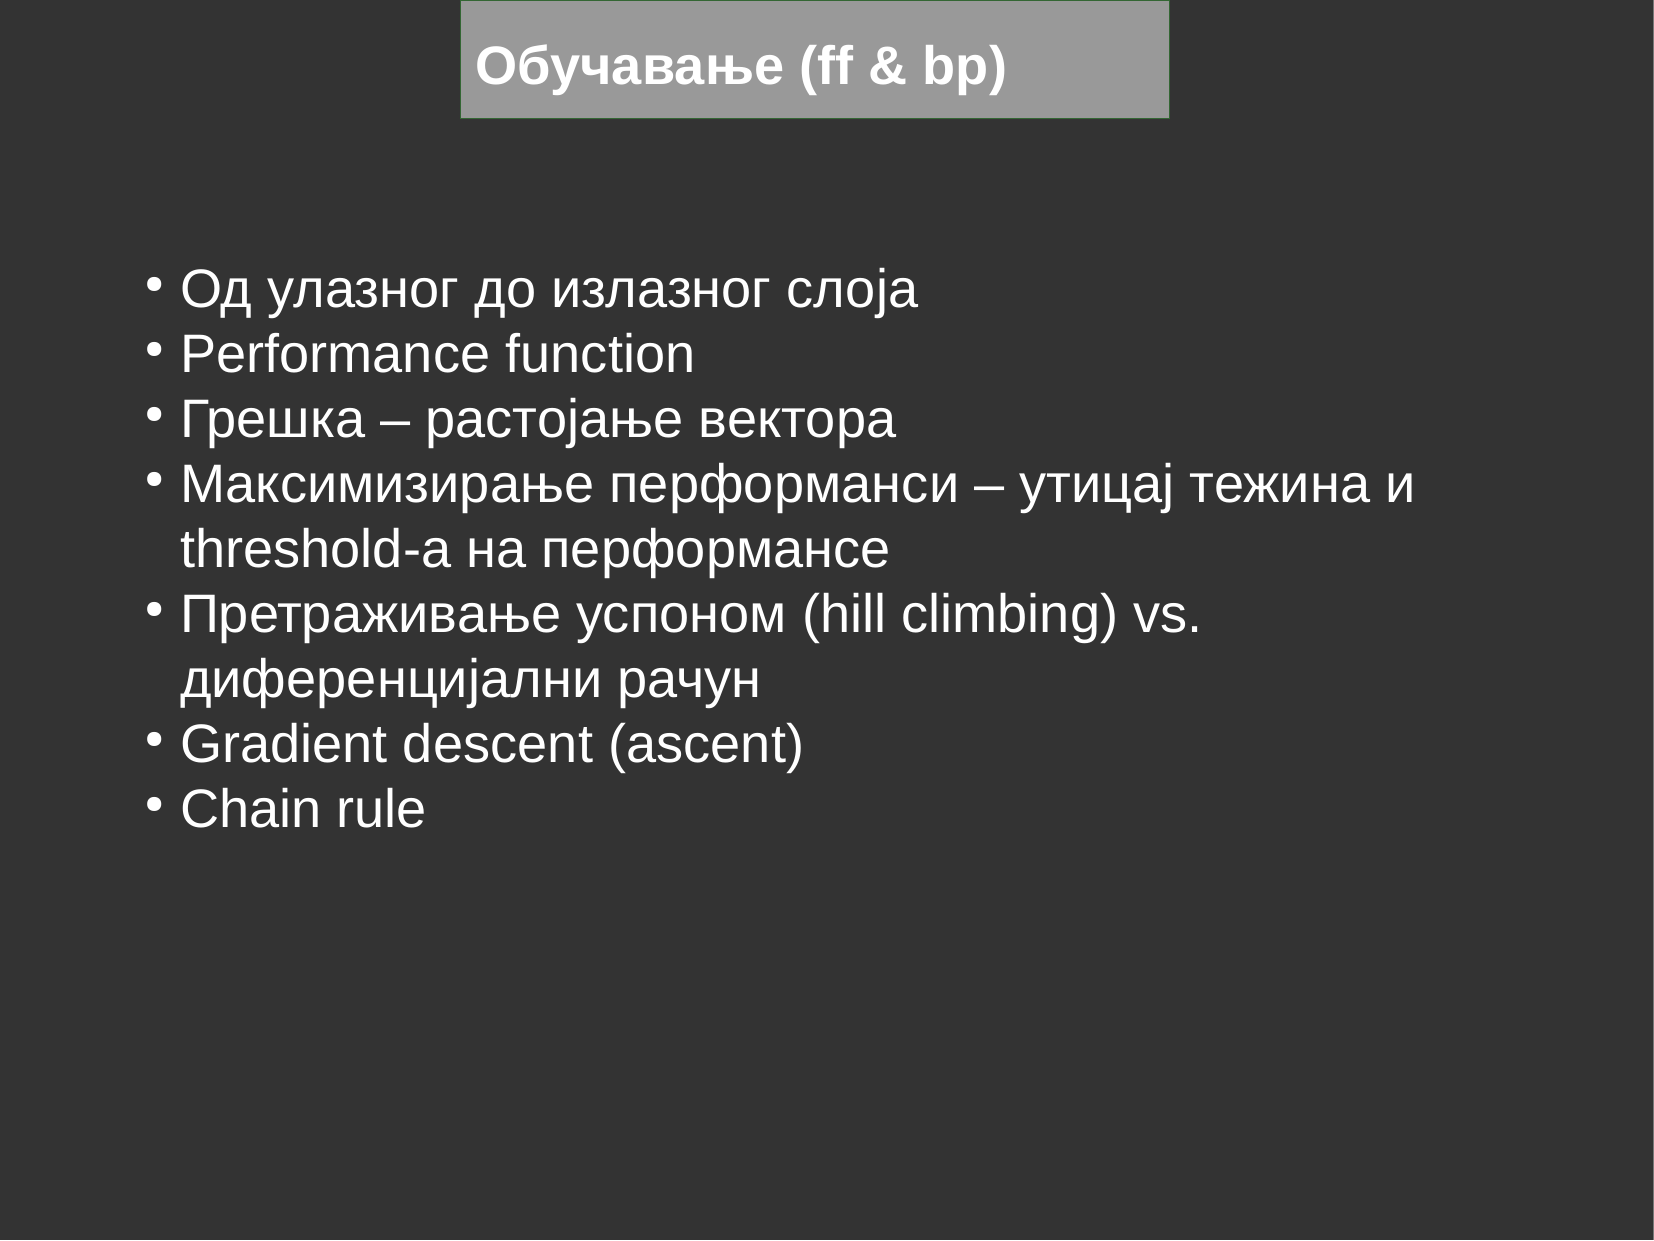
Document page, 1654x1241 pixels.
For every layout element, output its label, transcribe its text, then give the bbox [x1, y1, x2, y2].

text_box [460, 0, 1170, 119]
text_box Од улазног до излазног слоја Performance function Грешка – растојање вектора Максимизирање перформанси – утицај тежина и threshold-а на перформансе Претраживање успоном (hill climbing) vs. диференцијални рачун Gradient descent (ascent) Chain rule [129, 200, 1571, 683]
